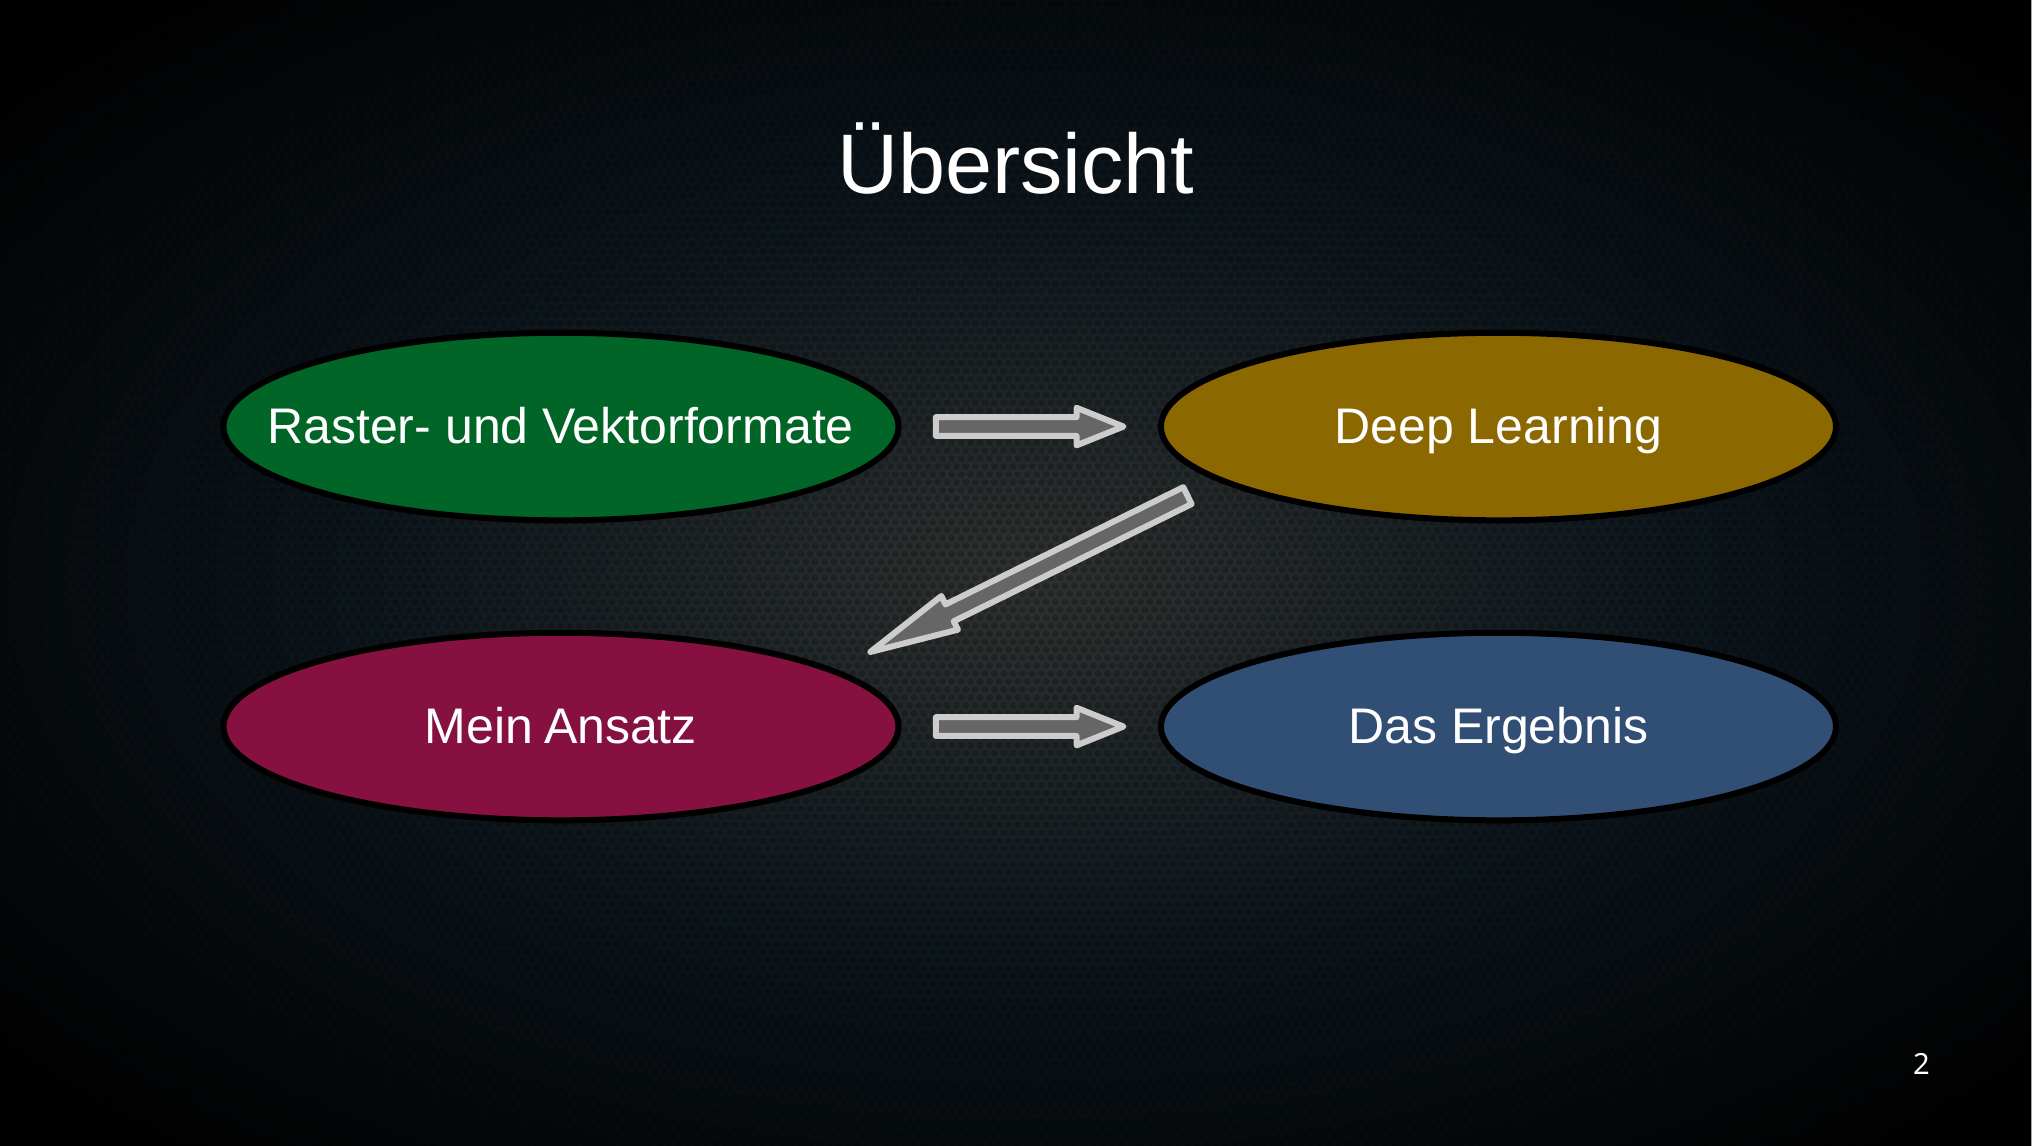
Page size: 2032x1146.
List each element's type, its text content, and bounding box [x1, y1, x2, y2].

text_box Raster- und Vektorformate [223, 332, 899, 521]
title Übersicht [101, 69, 1930, 261]
text_box [935, 407, 1124, 446]
picture [0, 0, 2032, 1146]
text_box [935, 707, 1124, 746]
text_box [870, 487, 1192, 652]
text_box Mein Ansatz [223, 632, 899, 821]
text_box Das Ergebnis [1160, 632, 1837, 821]
text_box Deep Learning [1160, 332, 1837, 521]
